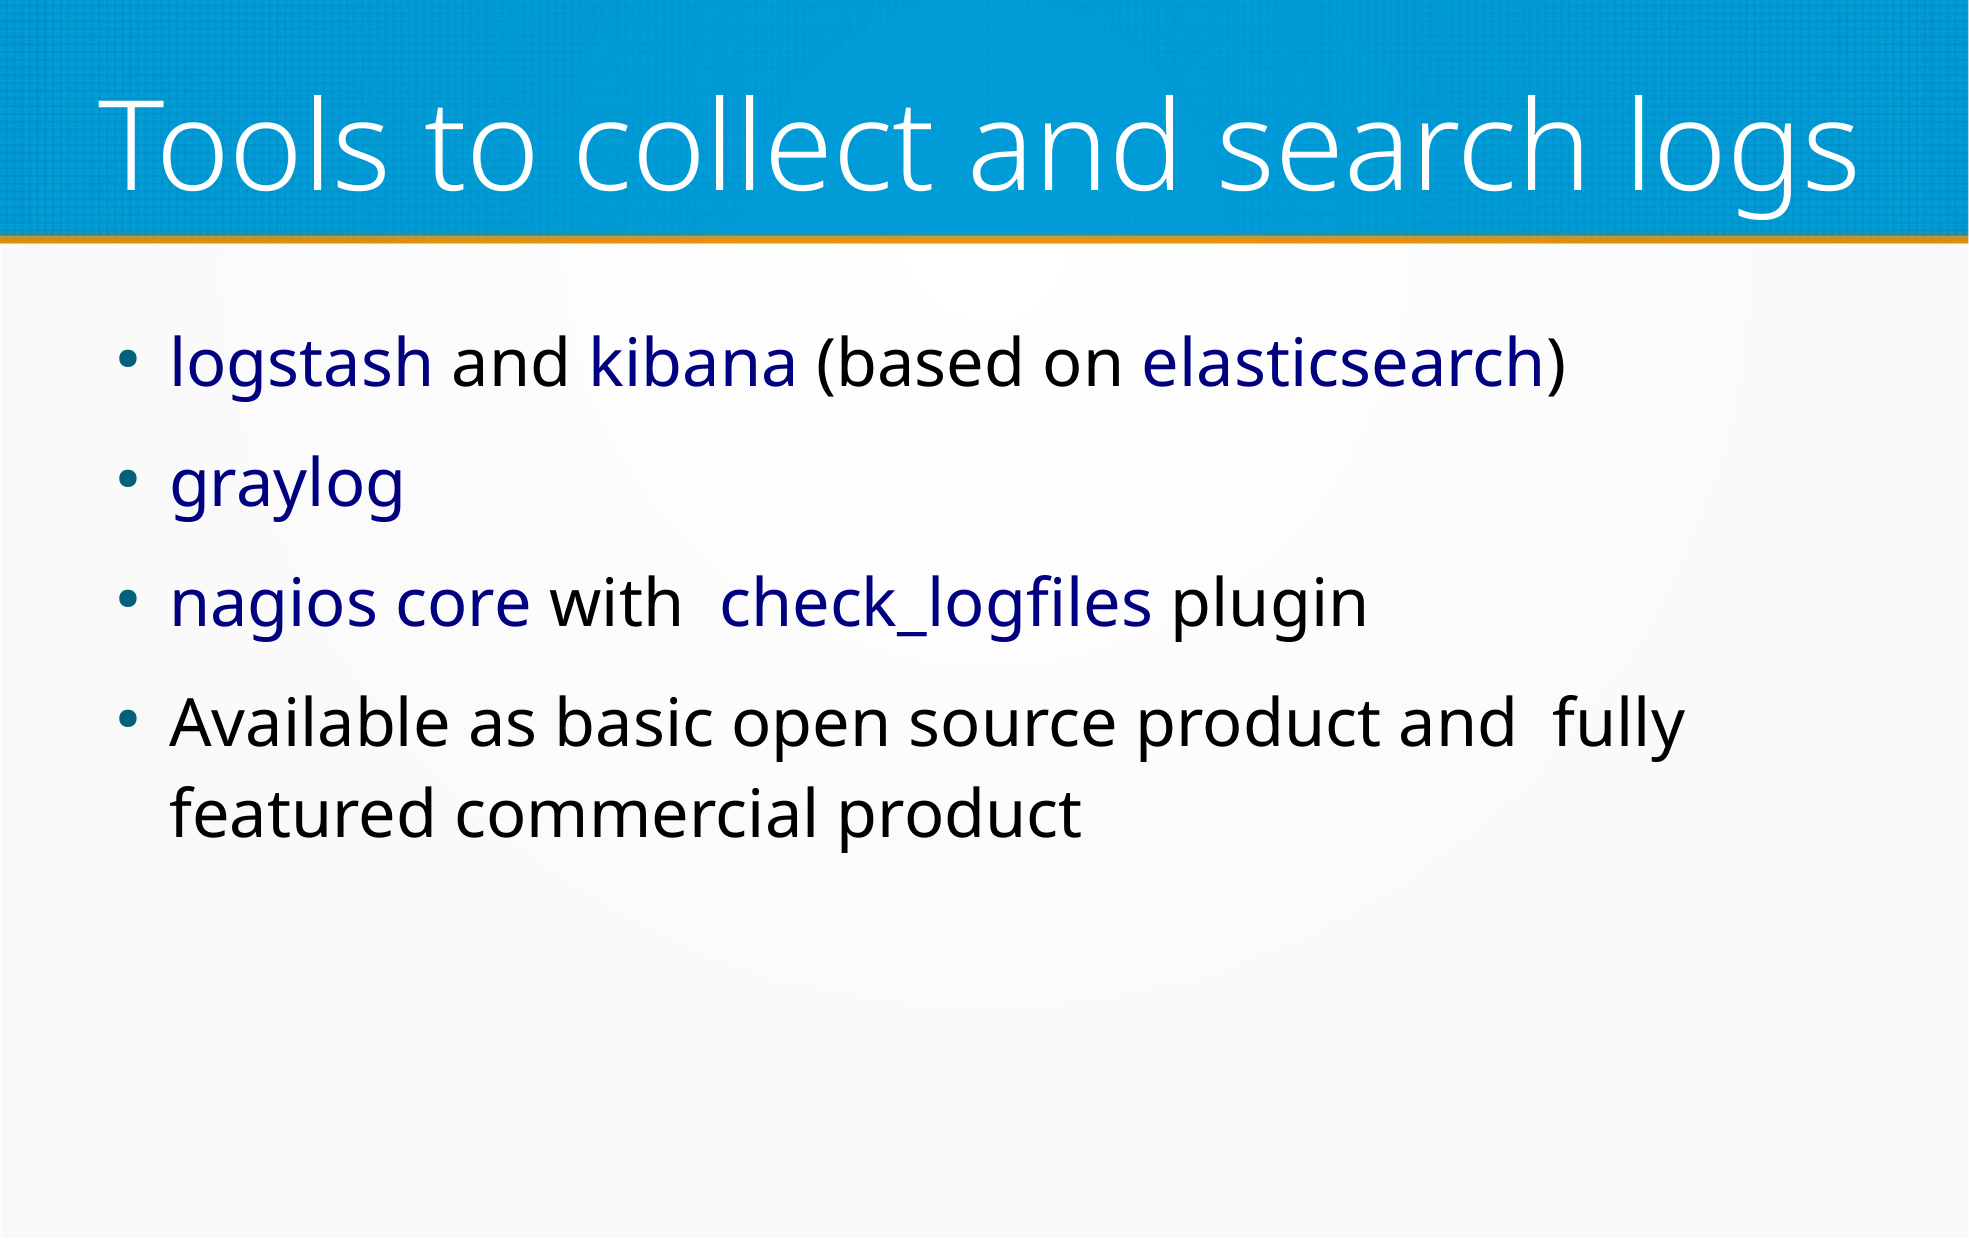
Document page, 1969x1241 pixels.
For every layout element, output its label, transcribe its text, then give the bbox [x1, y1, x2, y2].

picture [0, 233, 1969, 1241]
title Tools to collect and search logs [98, 19, 1870, 227]
list logstash and kibana (based on elasticsearch) graylog nagios core with check_logfiles plugin Available as basic open source product and fully featured commercial product [98, 315, 1861, 1081]
